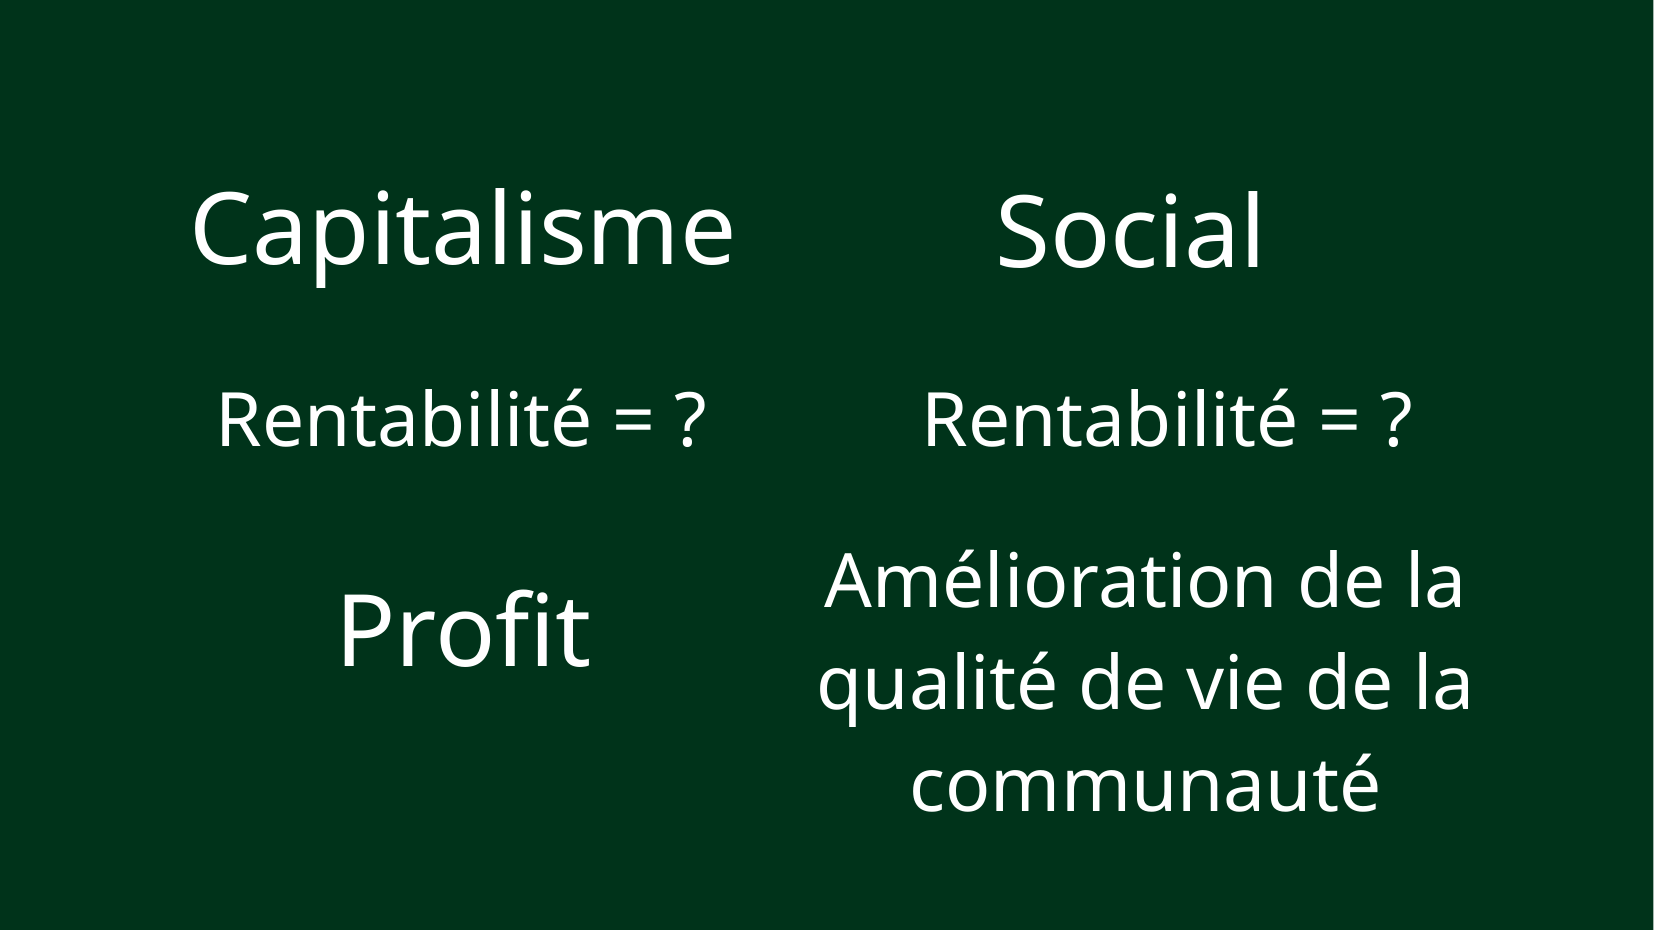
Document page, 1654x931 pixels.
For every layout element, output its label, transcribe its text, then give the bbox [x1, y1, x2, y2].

text_box Amélioration de la qualité de vie de la communauté [779, 519, 1512, 872]
text_box Capitalisme [0, 150, 1188, 296]
text_box Social [407, 153, 1654, 299]
text_box Rentabilité = ? [200, 358, 735, 485]
text_box Profit [0, 551, 779, 697]
text_box Rentabilité = ? [906, 358, 1441, 485]
